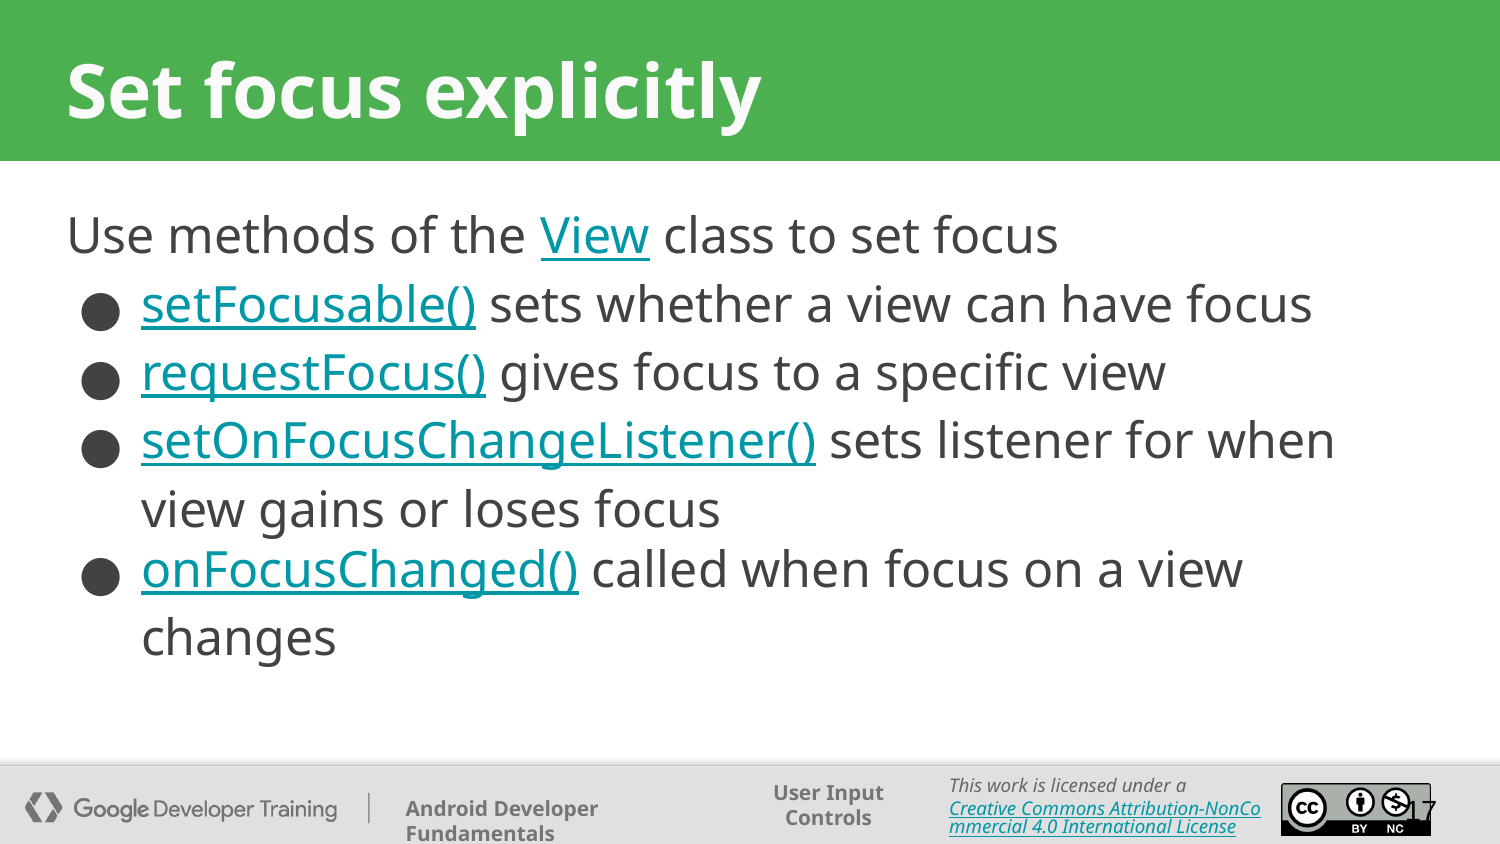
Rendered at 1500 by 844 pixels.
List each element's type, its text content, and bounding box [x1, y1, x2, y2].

picture [0, 161, 1500, 844]
list Use methods of the View class to set focus setFocusable() sets whether a view can have focus requestFocus() gives focus to a specific view setOnFocusChangeListener() sets listener for when view gains or loses focus onFocusChanged() called when focus on a view changes [51, 189, 1449, 738]
slide_number <number> [1389, 777, 1480, 842]
title Set focus explicitly [51, 28, 1449, 122]
